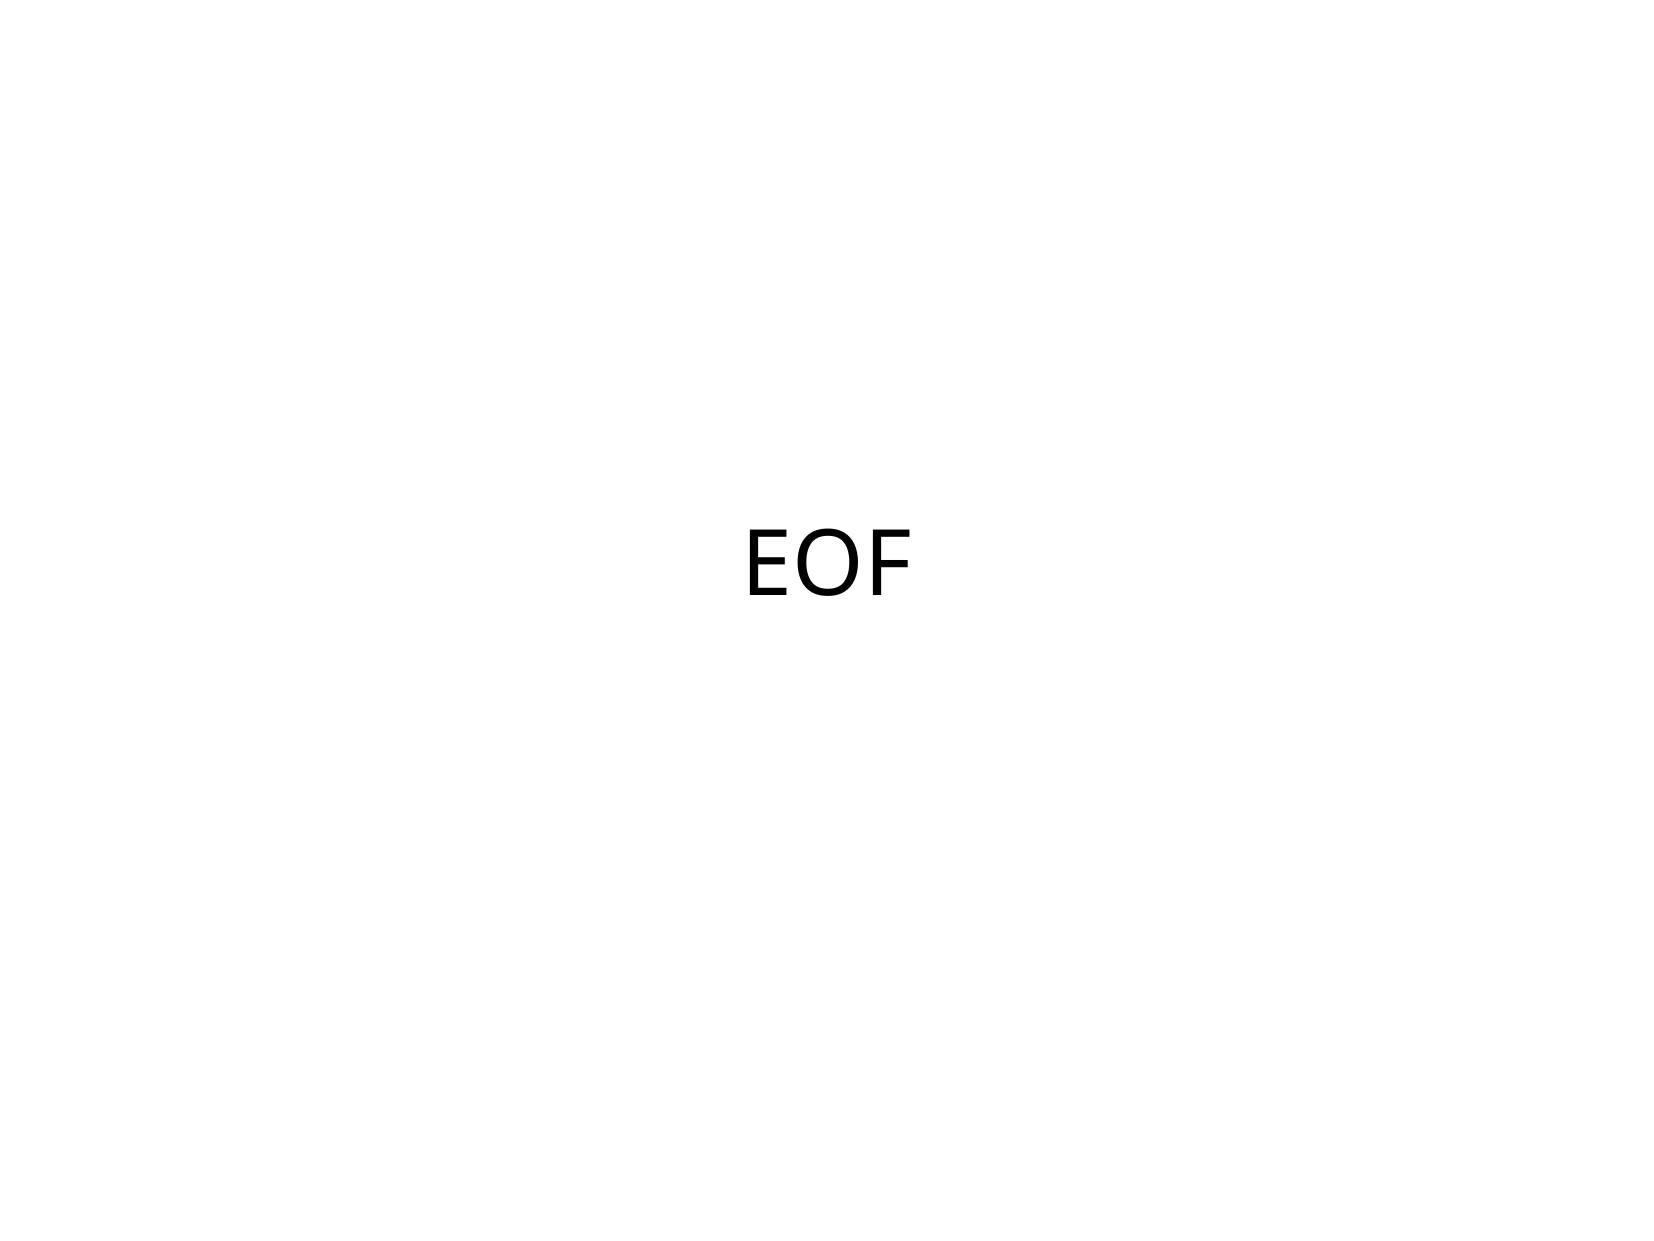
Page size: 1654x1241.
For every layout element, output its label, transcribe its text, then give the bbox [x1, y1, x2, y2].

title EOF [82, 456, 1571, 664]
